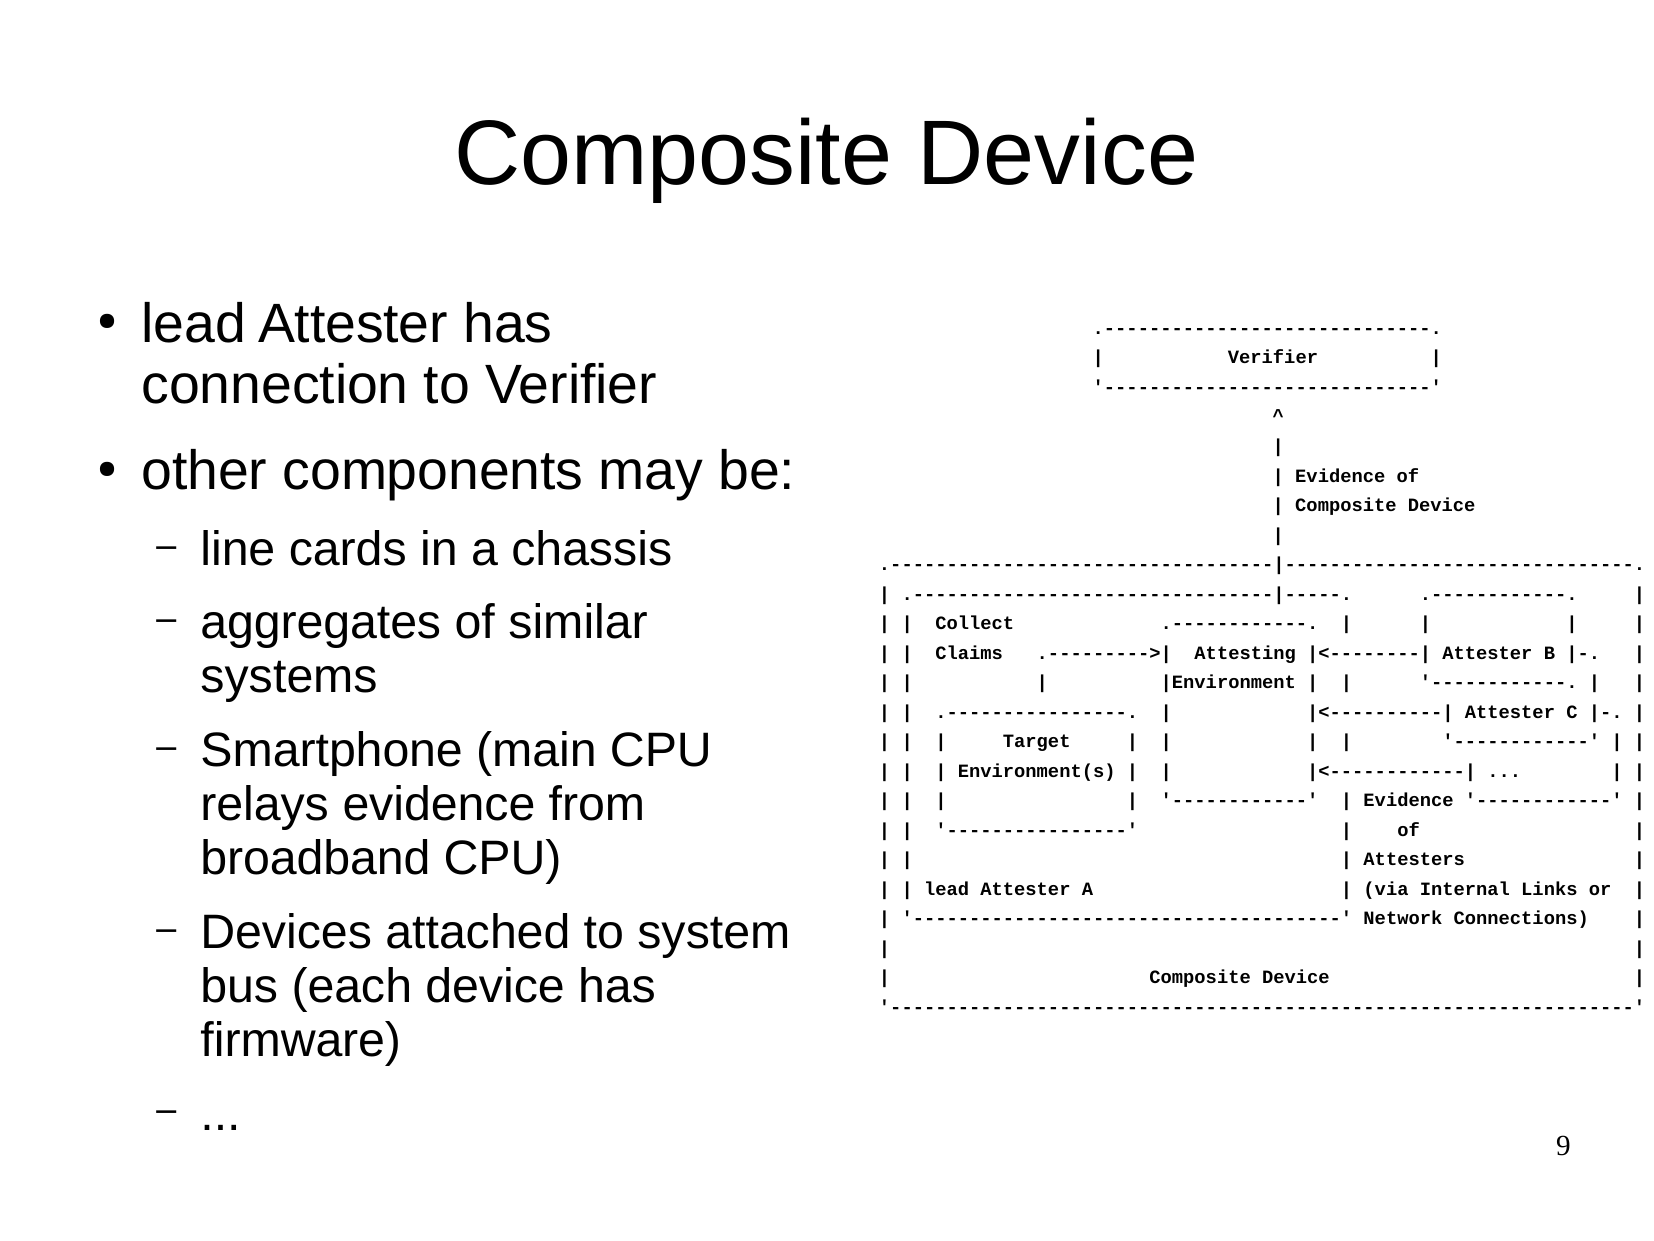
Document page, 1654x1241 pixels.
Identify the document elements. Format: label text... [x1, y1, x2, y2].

title Composite Device [82, 49, 1571, 257]
list .-----------------------------. | Verifier | '-----------------------------' ^ | | Evidence of | Composite Device | .----------------------------------|-------------------------------. | .--------------------------------|-----. .------------. | | | Collect .------------. | | | | | | Claims .--------->| Attesting |<--------| Attester B |-. | | | | |Environment | | '------------. | | | | .----------------. | |<----------| Attester C |-. | | | | Target | | | | '------------' | | | | | Environment(s) | | |<------------| ... | | | | | | '------------' | Evidence '------------' | | | '----------------' | of | | | | Attesters | | | lead Attester A | (via Internal Links or | | '--------------------------------------' Network Connections) | | | | Composite Device | '------------------------------------------------------------------' [845, 318, 1654, 1081]
list lead Attester has connection to Verifier other components may be: line cards in a chassis aggregates of similar systems Smartphone (main CPU relays evidence from broadband CPU) Devices attached to system bus (each device has firmware) ... [82, 292, 809, 1193]
